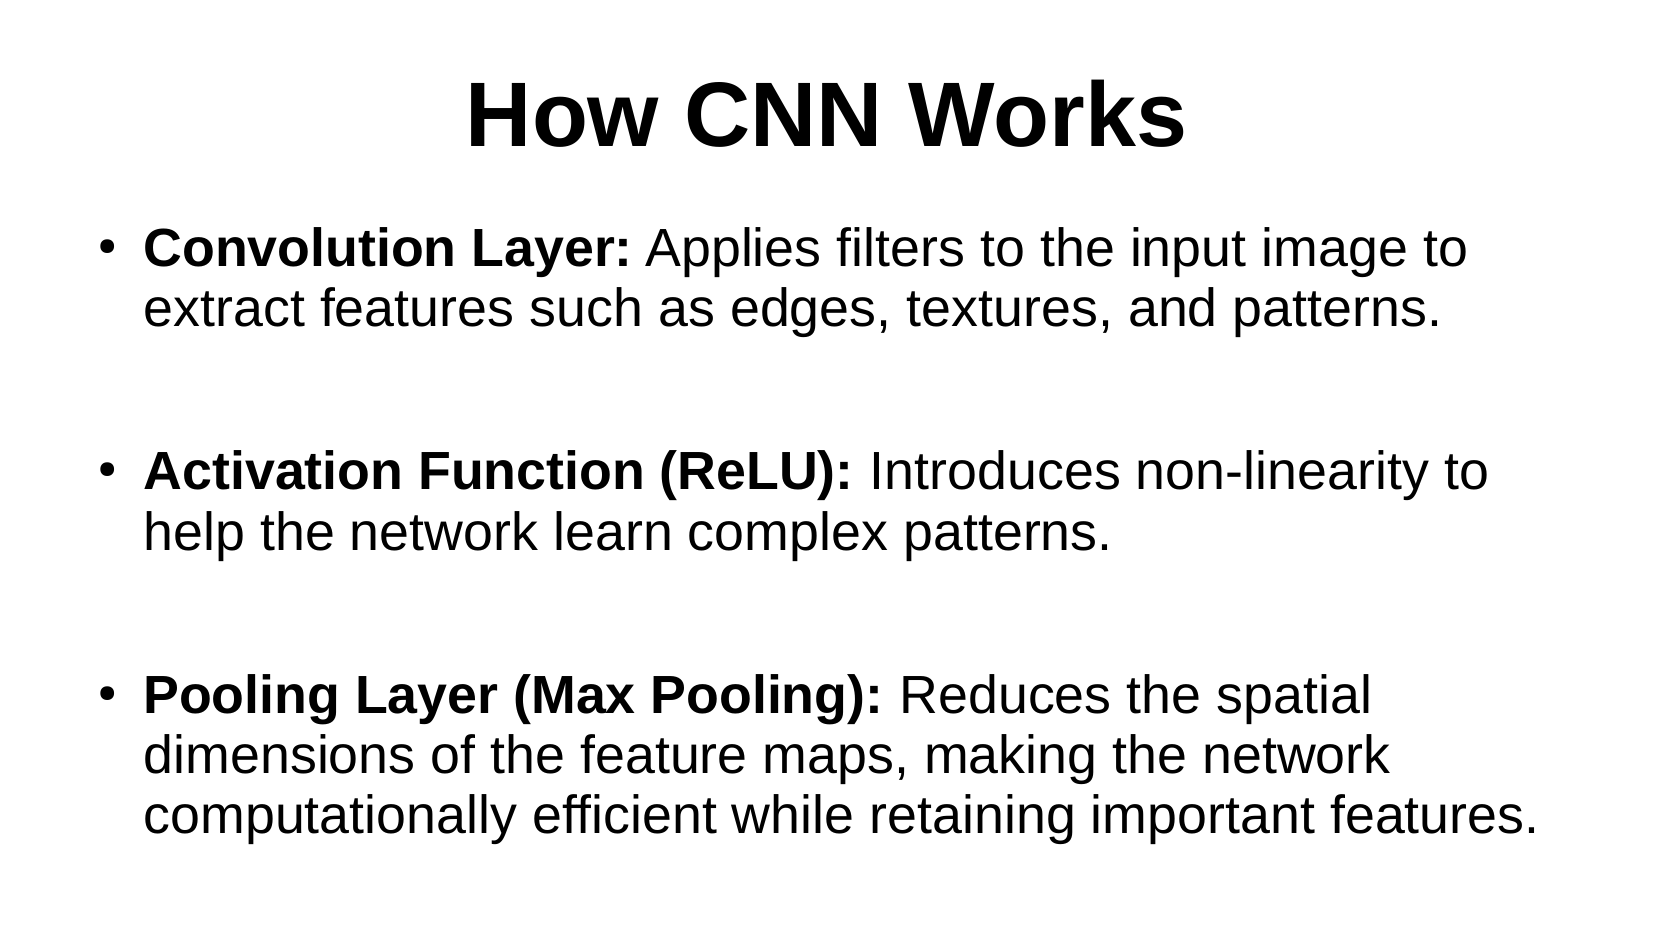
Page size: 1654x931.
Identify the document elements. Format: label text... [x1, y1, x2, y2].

title How CNN Works [82, 37, 1571, 193]
list Convolution Layer: Applies filters to the input image to extract features such as edges, textures, and patterns. Activation Function (ReLU): Introduces non-linearity to help the network learn complex patterns. Pooling Layer (Max Pooling): Reduces the spatial dimensions of the feature maps, making the network computationally efficient while retaining important features. [82, 217, 1571, 857]
